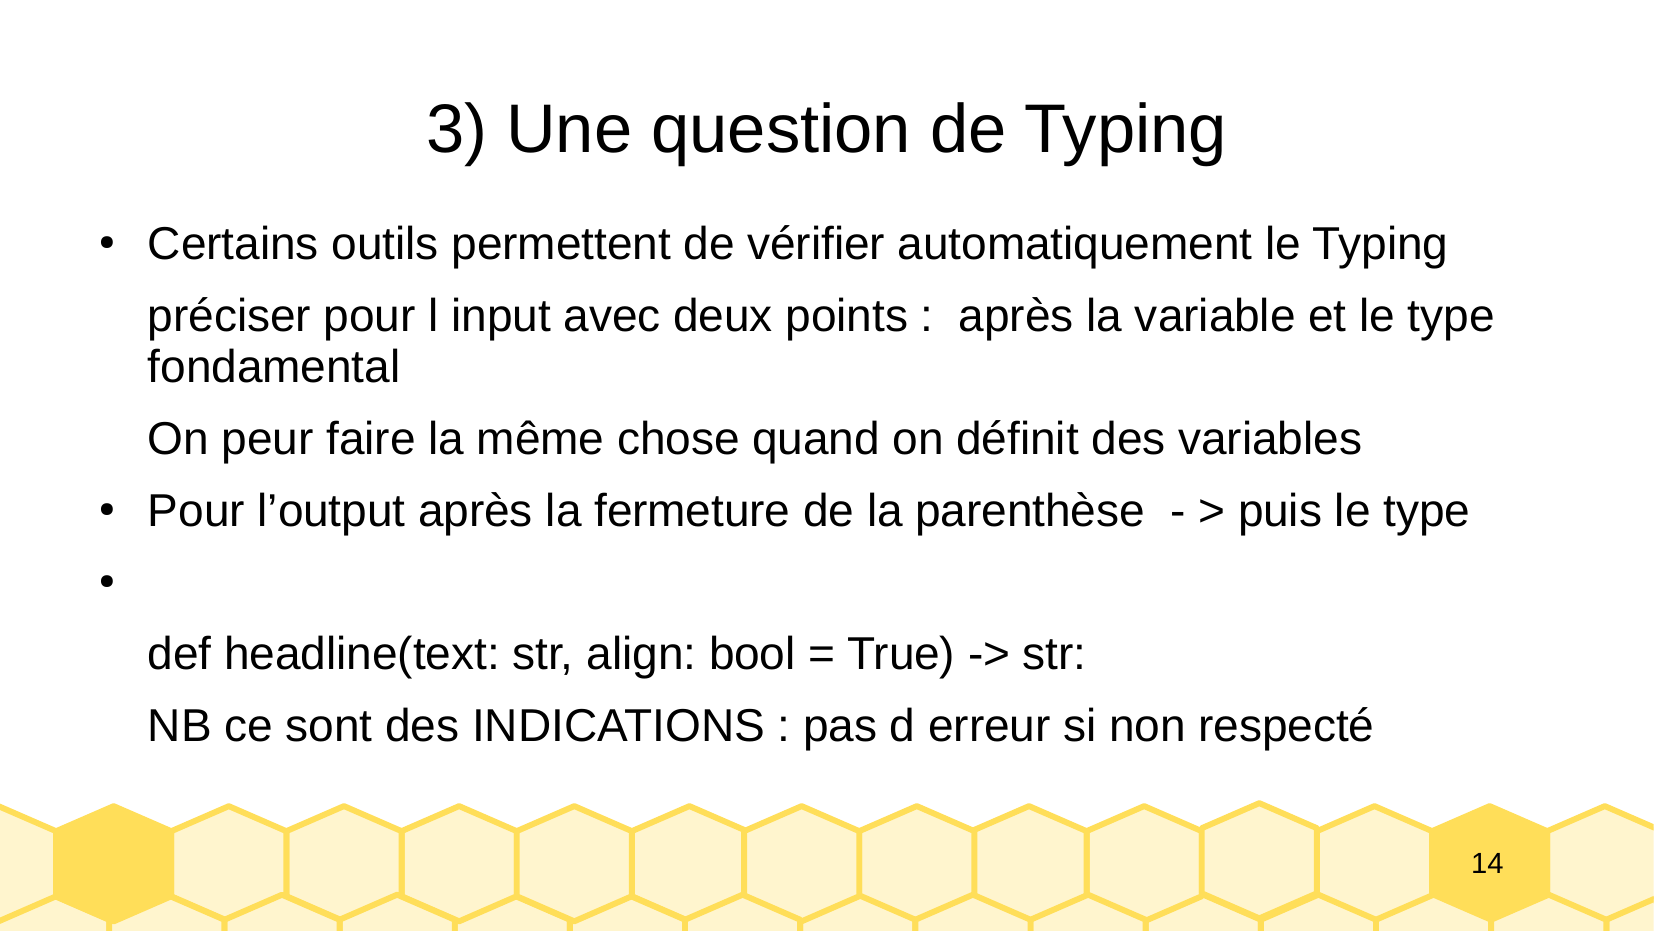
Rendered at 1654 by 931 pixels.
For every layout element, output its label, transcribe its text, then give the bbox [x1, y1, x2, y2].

title 3) Une question de Typing [82, 51, 1571, 207]
list Certains outils permettent de vérifier automatiquement le Typing préciser pour l input avec deux points : après la variable et le type fondamental On peur faire la même chose quand on définit des variables Pour l’output après la fermeture de la parenthèse - > puis le type def headline(text: str, align: bool = True) -> str: NB ce sont des INDICATIONS : pas d erreur si non respecté [82, 217, 1571, 758]
